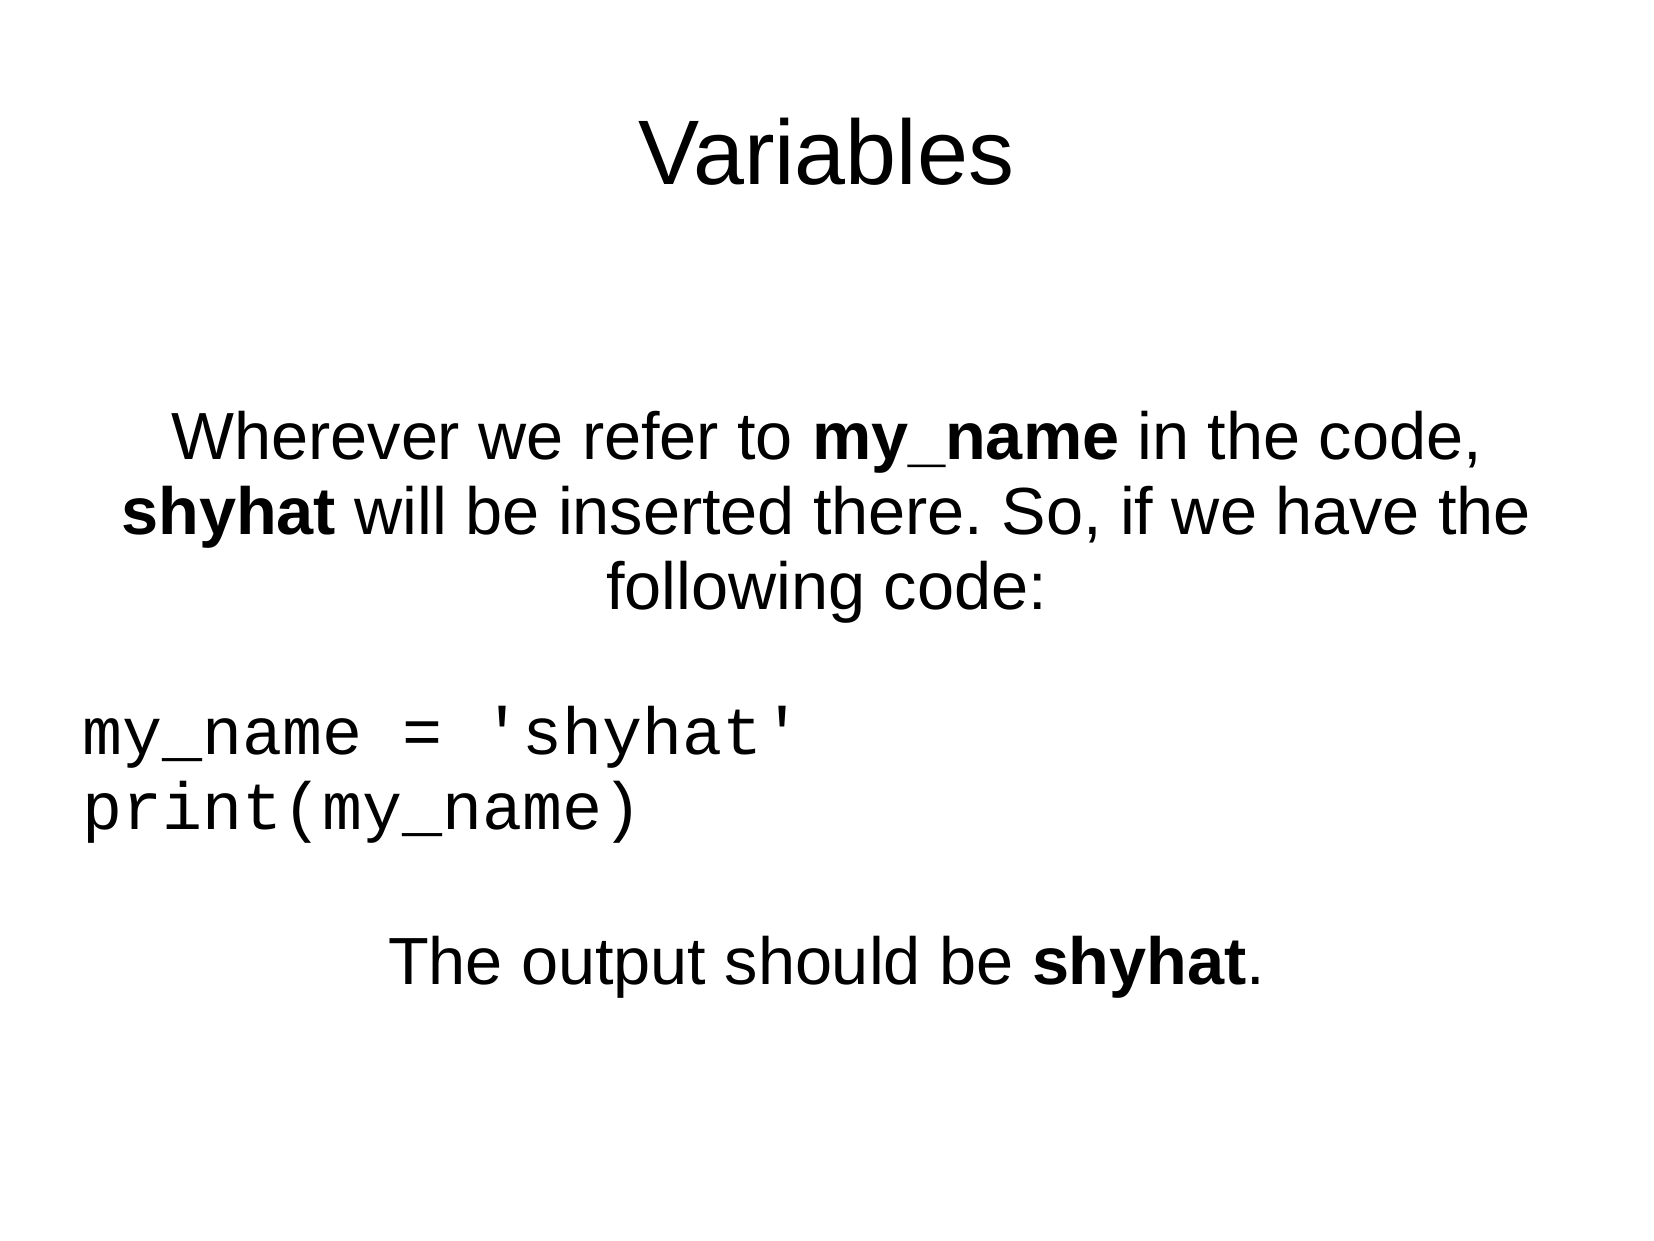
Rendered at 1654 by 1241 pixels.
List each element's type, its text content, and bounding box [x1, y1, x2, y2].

subtitle Wherever we refer to my_name in the code, shyhat will be inserted there. So, if we have the following code: my_name = 'shyhat' print(my_name) The output should be shyhat. [82, 290, 1571, 1109]
title Variables [82, 49, 1571, 257]
